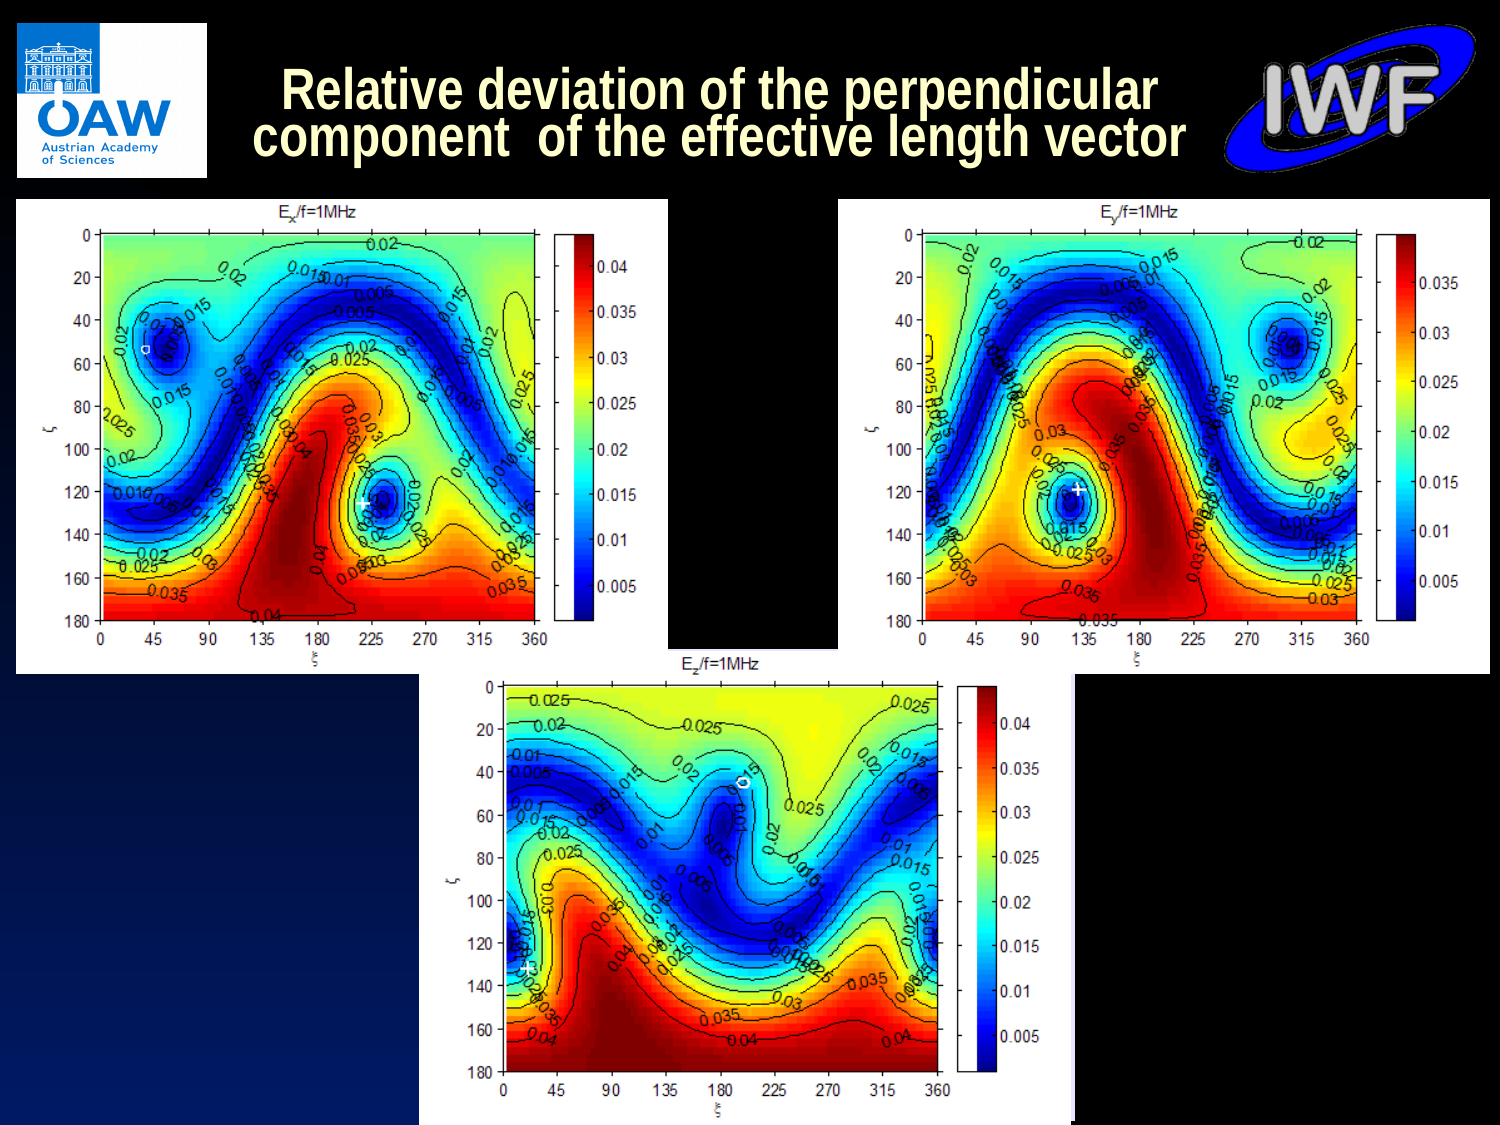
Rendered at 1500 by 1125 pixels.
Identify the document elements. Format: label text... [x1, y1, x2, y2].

picture [16, 199, 1490, 1125]
picture [17, 23, 207, 178]
picture [1224, 24, 1476, 173]
title Relative deviation of the perpendicular component of the effective length vector [229, 25, 1211, 213]
